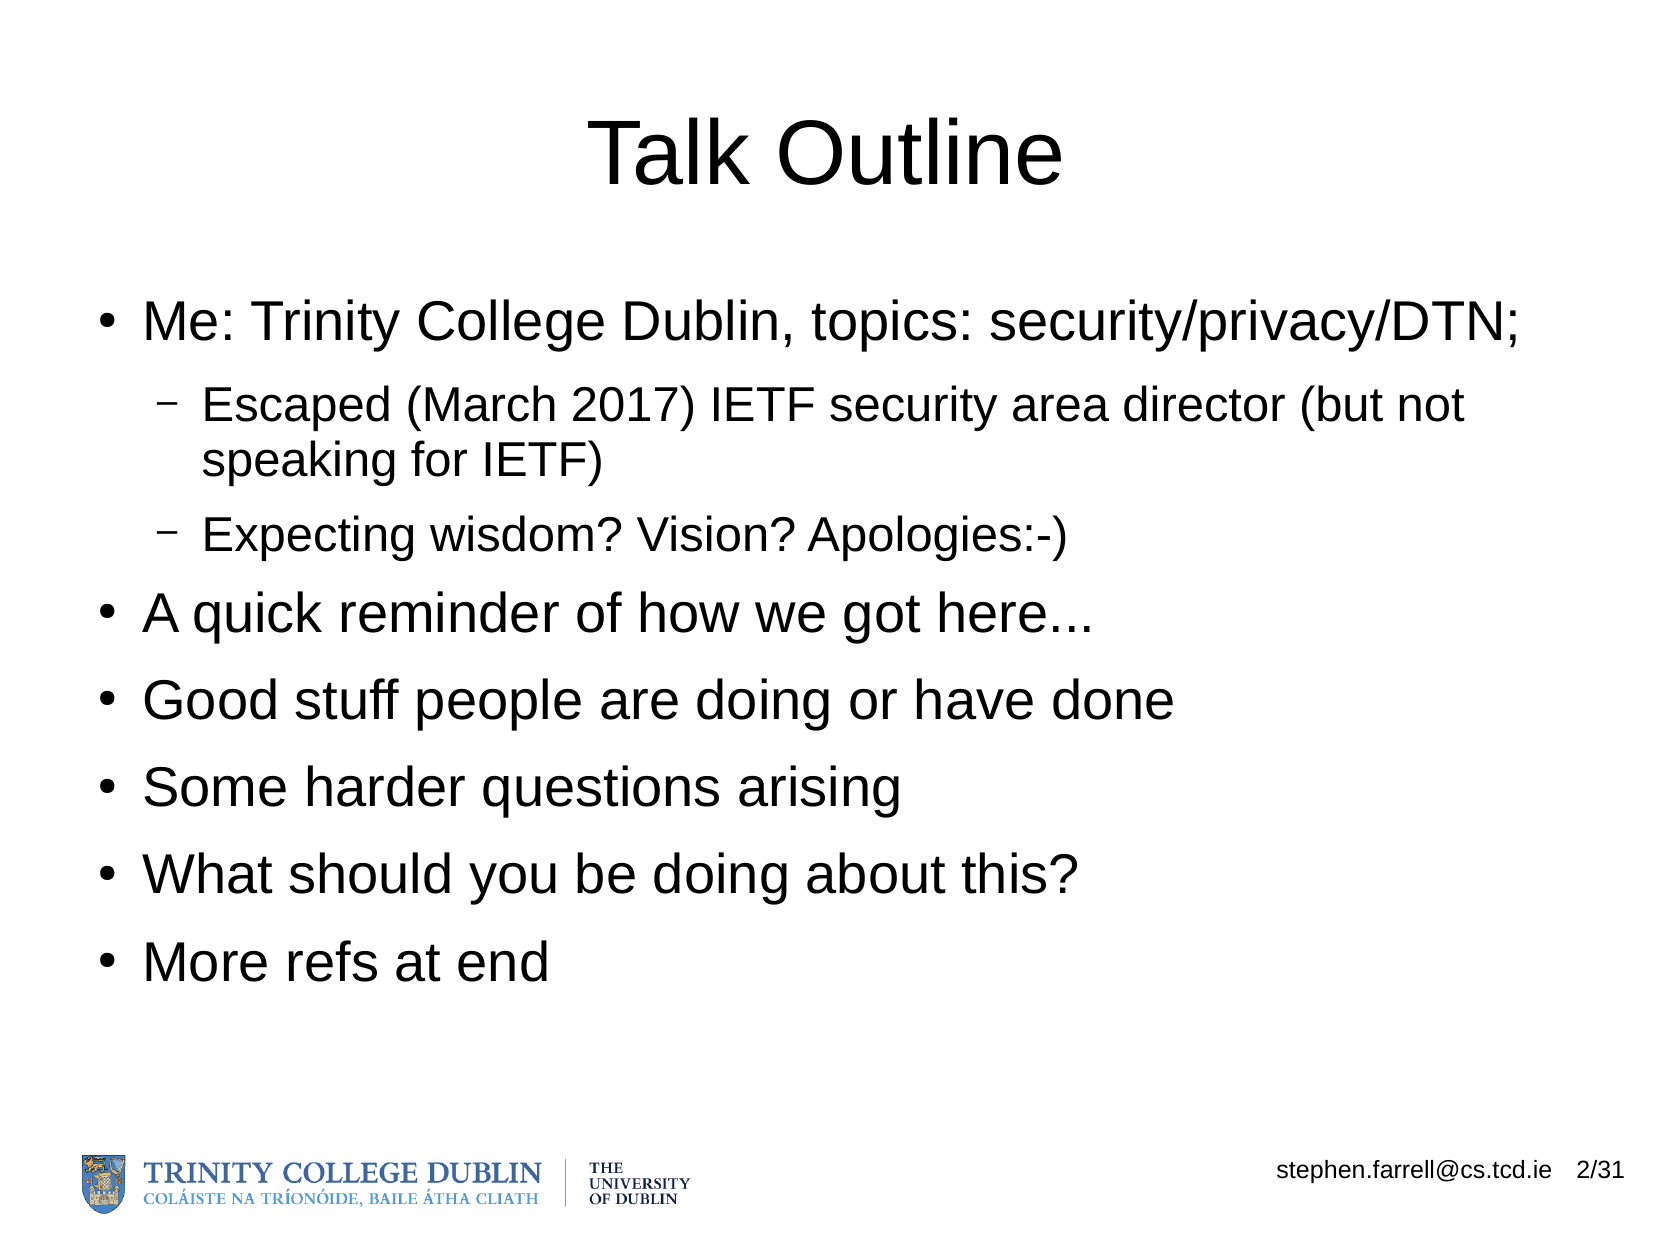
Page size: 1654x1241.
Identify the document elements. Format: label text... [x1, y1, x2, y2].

picture [82, 1155, 694, 1214]
list Me: Trinity College Dublin, topics: security/privacy/DTN; Escaped (March 2017) IETF security area director (but not speaking for IETF) Expecting wisdom? Vision? Apologies:-) A quick reminder of how we got here... Good stuff people are doing or have done Some harder questions arising What should you be doing about this? More refs at end [82, 290, 1571, 1010]
title Talk Outline [82, 49, 1571, 257]
